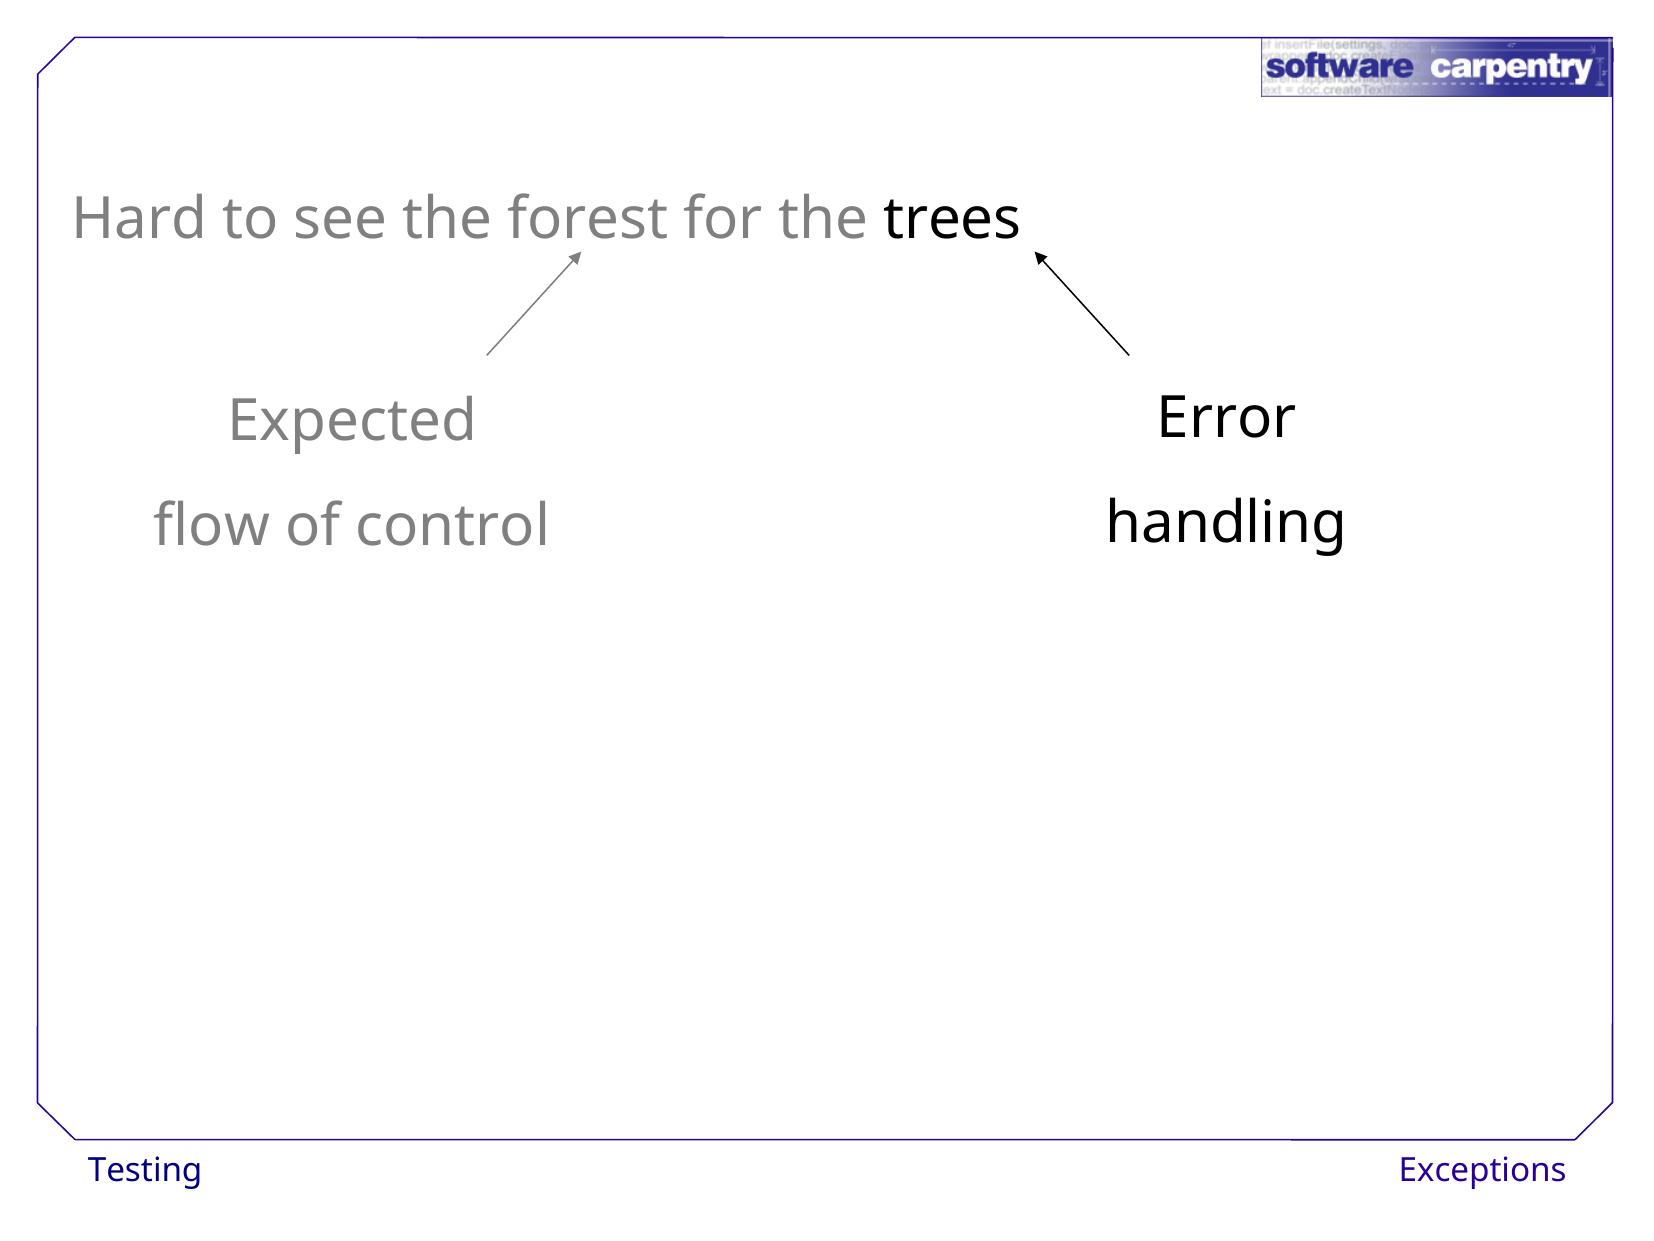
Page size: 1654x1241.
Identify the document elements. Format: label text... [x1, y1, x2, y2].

text_box Error handling [1015, 336, 1438, 562]
text_box Expected flow of control [64, 338, 641, 565]
picture [1261, 39, 1613, 97]
text_box Hard to see the forest for the trees [56, 138, 1187, 259]
